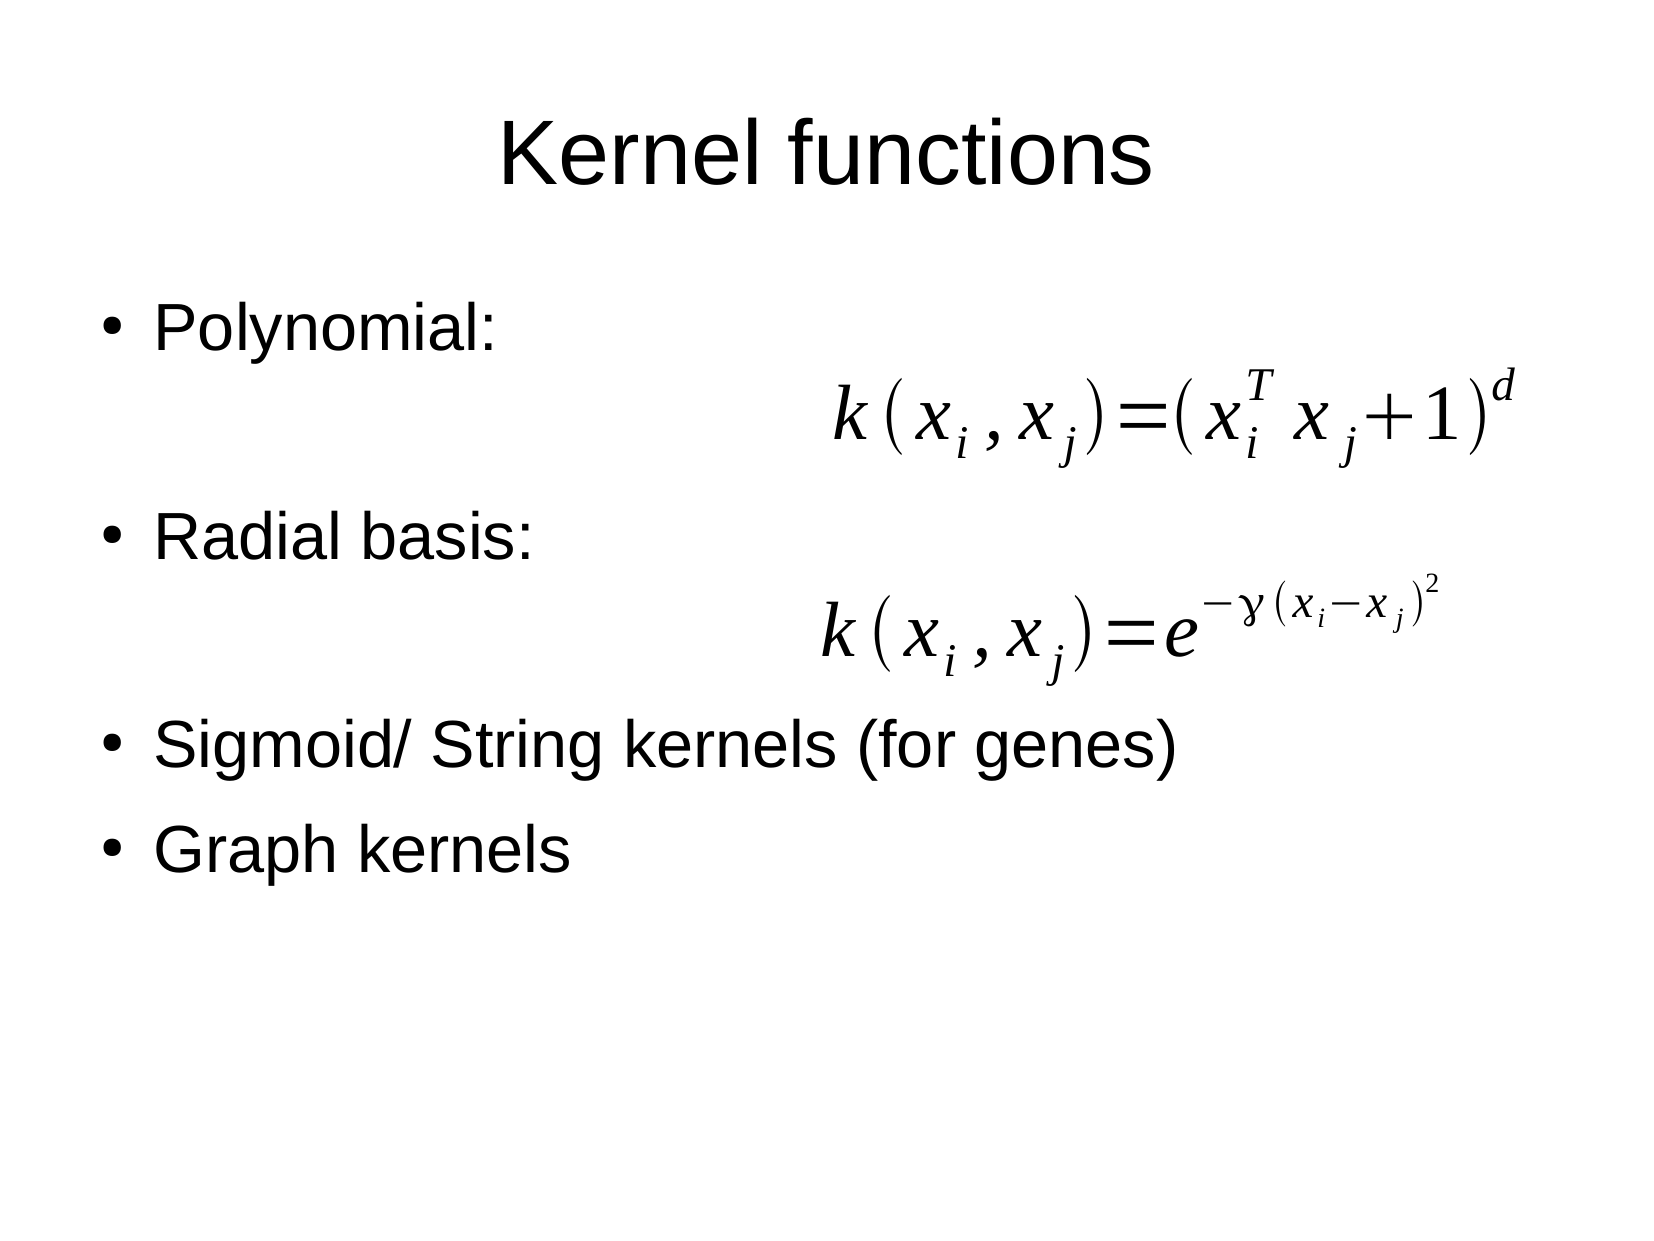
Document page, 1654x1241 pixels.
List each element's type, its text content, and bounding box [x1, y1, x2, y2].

chart [812, 361, 1533, 470]
chart [800, 568, 1456, 686]
list Polynomial: Radial basis: Sigmoid/ String kernels (for genes) Graph kernels [82, 290, 1571, 1109]
title Kernel functions [82, 56, 1571, 250]
